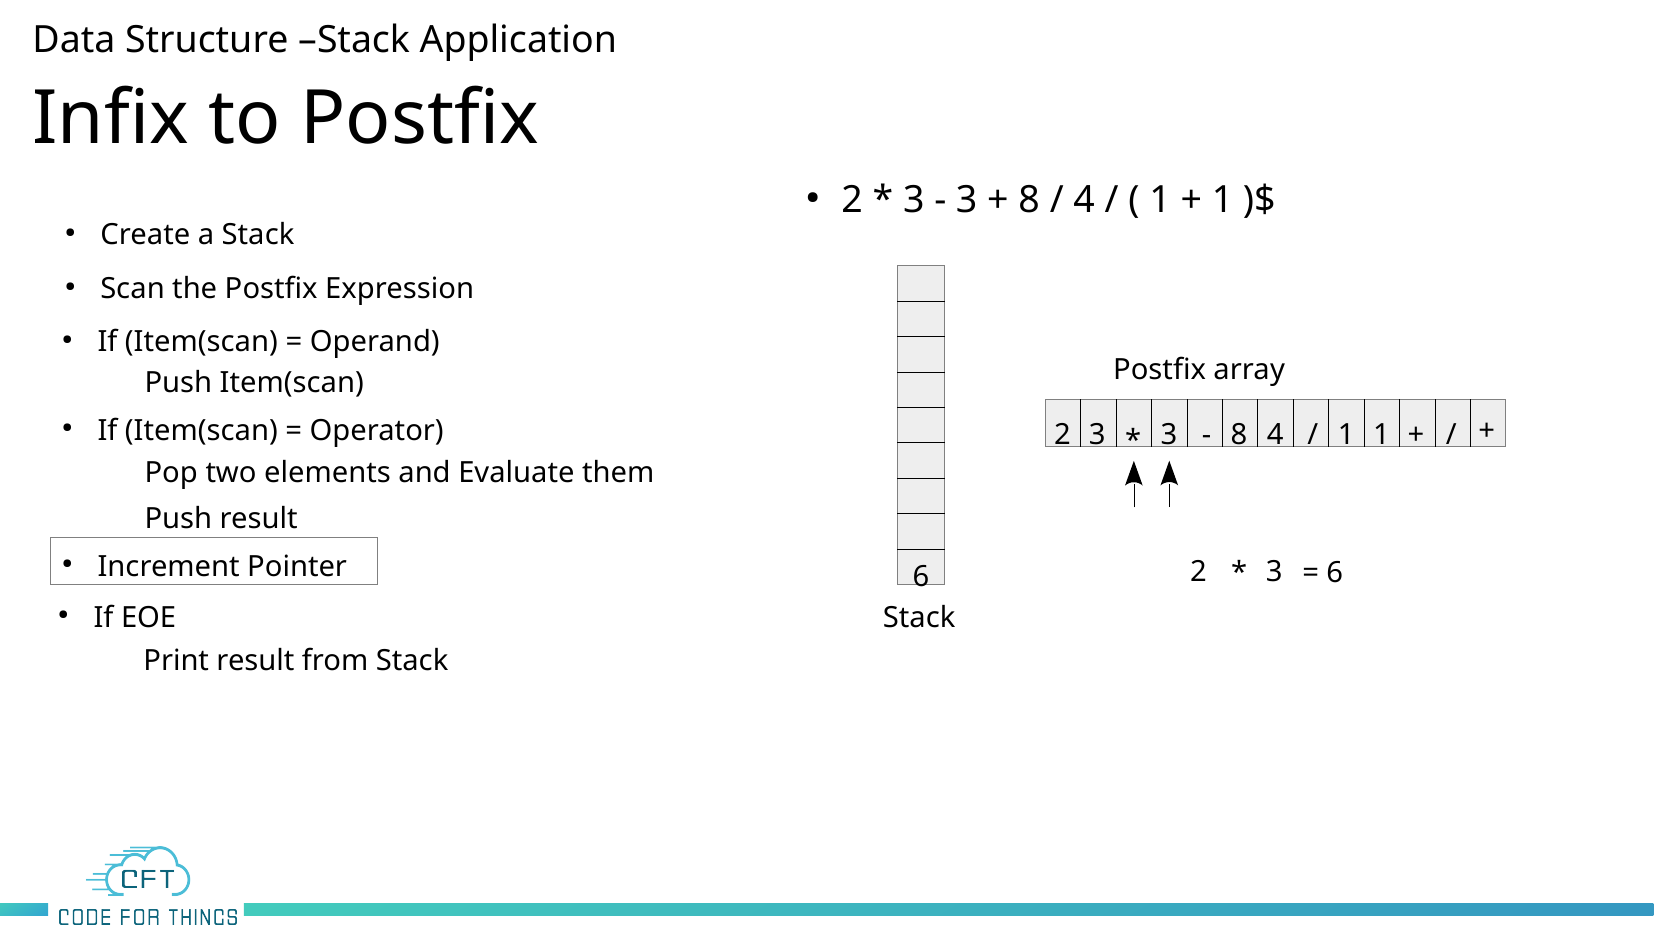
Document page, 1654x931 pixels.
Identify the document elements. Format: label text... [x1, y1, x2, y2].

text_box 6 [897, 547, 946, 597]
text_box If EOE [43, 588, 375, 638]
text_box * [1110, 411, 1159, 461]
text_box Create a Stack [50, 206, 355, 266]
text_box Print result from Stack [93, 631, 615, 691]
text_box If (Item(scan) = Operator) [47, 401, 496, 461]
text_box [897, 373, 945, 407]
text_box 3 [1261, 543, 1287, 593]
text_box [1081, 399, 1116, 405]
text_box [1365, 399, 1399, 405]
text_box [897, 265, 945, 301]
text_box Push Item(scan) [94, 373, 426, 401]
text_box - [1187, 405, 1236, 455]
text_box [897, 302, 945, 336]
text_box 2 [1039, 405, 1074, 455]
text_box = 6 [1287, 543, 1382, 593]
text_box / [1431, 405, 1471, 455]
text_box 1 [1341, 405, 1372, 455]
text_box Push result [94, 490, 426, 550]
text_box Pop two elements and Evaluate them [94, 443, 709, 502]
picture [59, 846, 237, 925]
text_box [1152, 399, 1187, 405]
text_box [897, 514, 945, 547]
text_box [897, 479, 945, 513]
title Data Structure –Stack Application Infix to Postfix [32, 12, 1536, 166]
text_box Scan the Postfix Expression [50, 259, 537, 319]
text_box + [1407, 405, 1431, 455]
text_box [1329, 399, 1364, 405]
text_box [897, 408, 945, 442]
text_box Postfix array [1098, 340, 1312, 390]
text_box [897, 443, 945, 478]
text_box [1223, 399, 1257, 405]
text_box If (Item(scan) = Operand) [47, 312, 491, 373]
text_box [1400, 399, 1435, 405]
text_box [1045, 399, 1080, 405]
text_box [1294, 399, 1328, 405]
text_box [1258, 399, 1293, 405]
text_box + [1463, 401, 1518, 451]
text_box 3 [1145, 405, 1187, 455]
text_box 3 [1074, 405, 1123, 455]
text_box Stack [868, 588, 979, 638]
text_box / [1292, 405, 1341, 455]
text_box [897, 337, 945, 372]
text_box 1 [1372, 405, 1407, 455]
text_box * [1216, 543, 1261, 593]
text_box Increment Pointer [47, 537, 621, 597]
text_box [1188, 399, 1222, 405]
text_box 2 [1175, 543, 1216, 593]
text_box [1117, 399, 1151, 411]
text_box [1436, 399, 1470, 405]
text_box 2 * 3 - 3 + 8 / 4 / ( 1 + 1 )$ [791, 165, 1377, 225]
text_box 8 [1236, 405, 1252, 455]
text_box 4 [1252, 405, 1292, 455]
